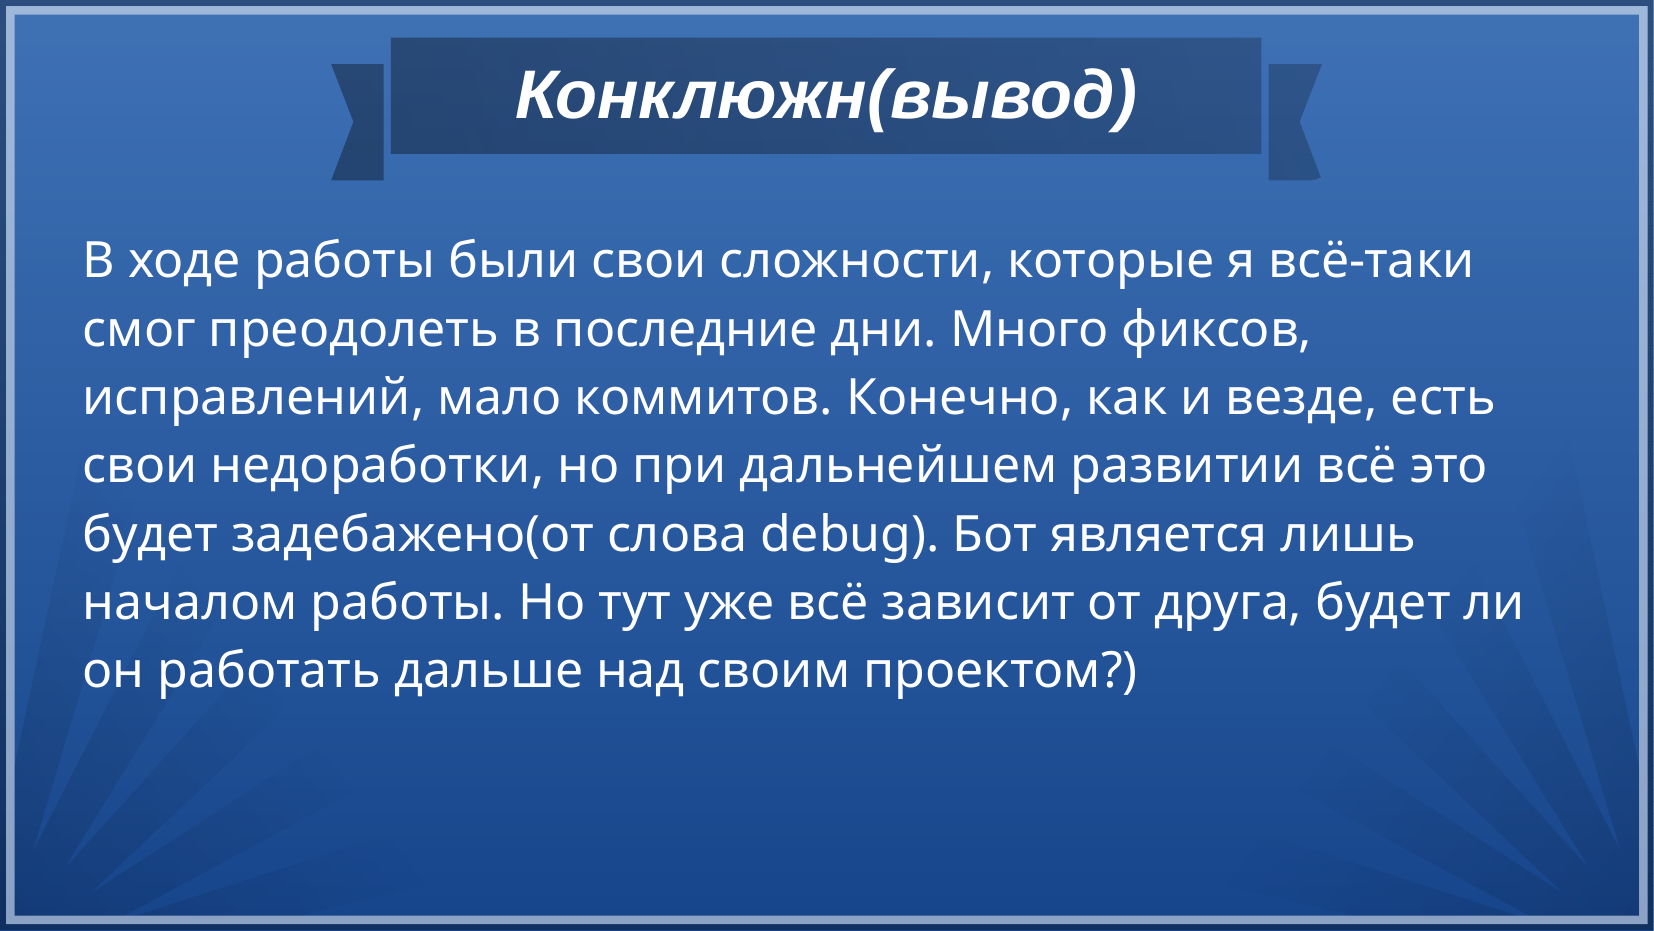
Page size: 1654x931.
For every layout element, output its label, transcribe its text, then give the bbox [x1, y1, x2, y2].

title Конклюжн(вывод) [389, 35, 1264, 154]
list В ходе работы были свои сложности, которые я всё-таки смог преодолеть в последние дни. Много фиксов, исправлений, мало коммитов. Конечно, как и везде, есть свои недоработки, но при дальнейшем развитии всё это будет задебажено(от слова debug). Бот является лишь началом работы. Но тут уже всё зависит от друга, будет ли он работать дальше над своим проектом?) [82, 224, 1571, 848]
